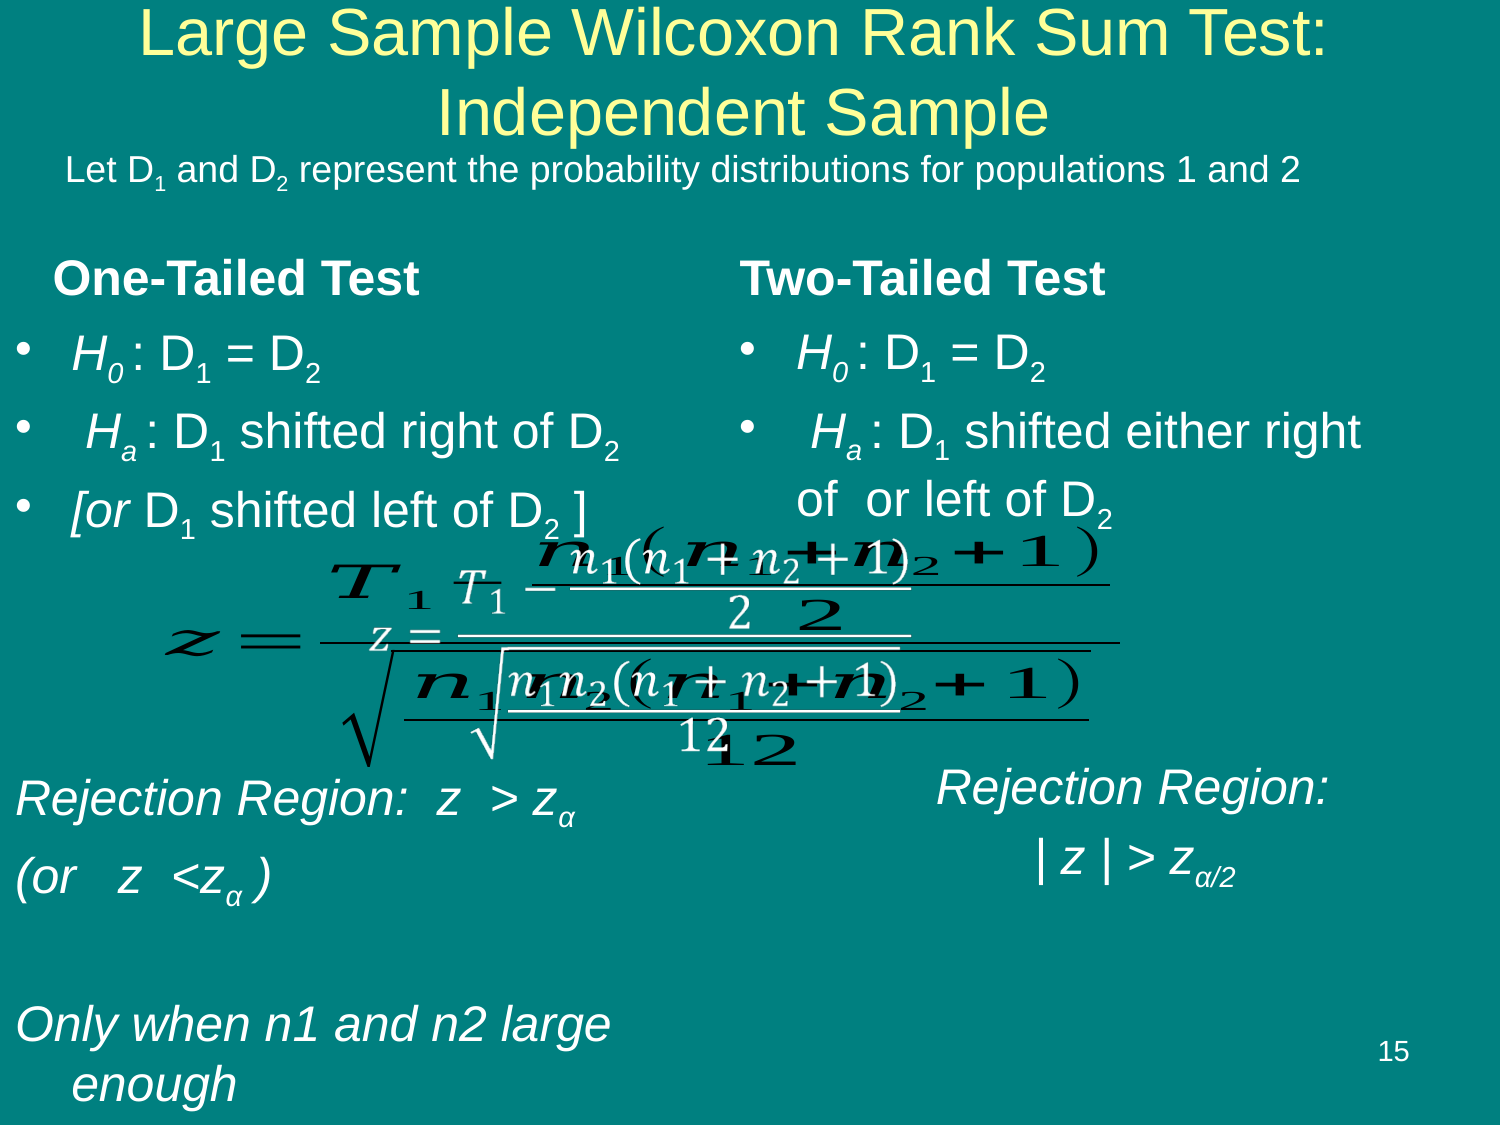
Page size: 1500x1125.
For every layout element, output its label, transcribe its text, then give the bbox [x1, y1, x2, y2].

text_box [133, 523, 1147, 775]
list H0 : D1 = D2 Ha : D1 shifted right of D2 [or D1 shifted left of D2 ] Rejection Region: z > zα (or z <zα ) Only when n1 and n2 large enough [0, 313, 701, 707]
slide_number <number> [1074, 1024, 1425, 1103]
list One-Tailed Test [37, 208, 701, 313]
title Large Sample Wilcoxon Rank Sum Test: Independent Sample [37, 0, 1450, 163]
list H0 : D1 = D2 Ha : D1 shifted either right of or left of D2 Rejection Region: | z | > zα/2 [724, 312, 1425, 706]
text_box Let D1 and D2 represent the probability distributions for populations 1 and 2 [50, 137, 1450, 204]
list Two-Tailed Test [724, 208, 1388, 312]
